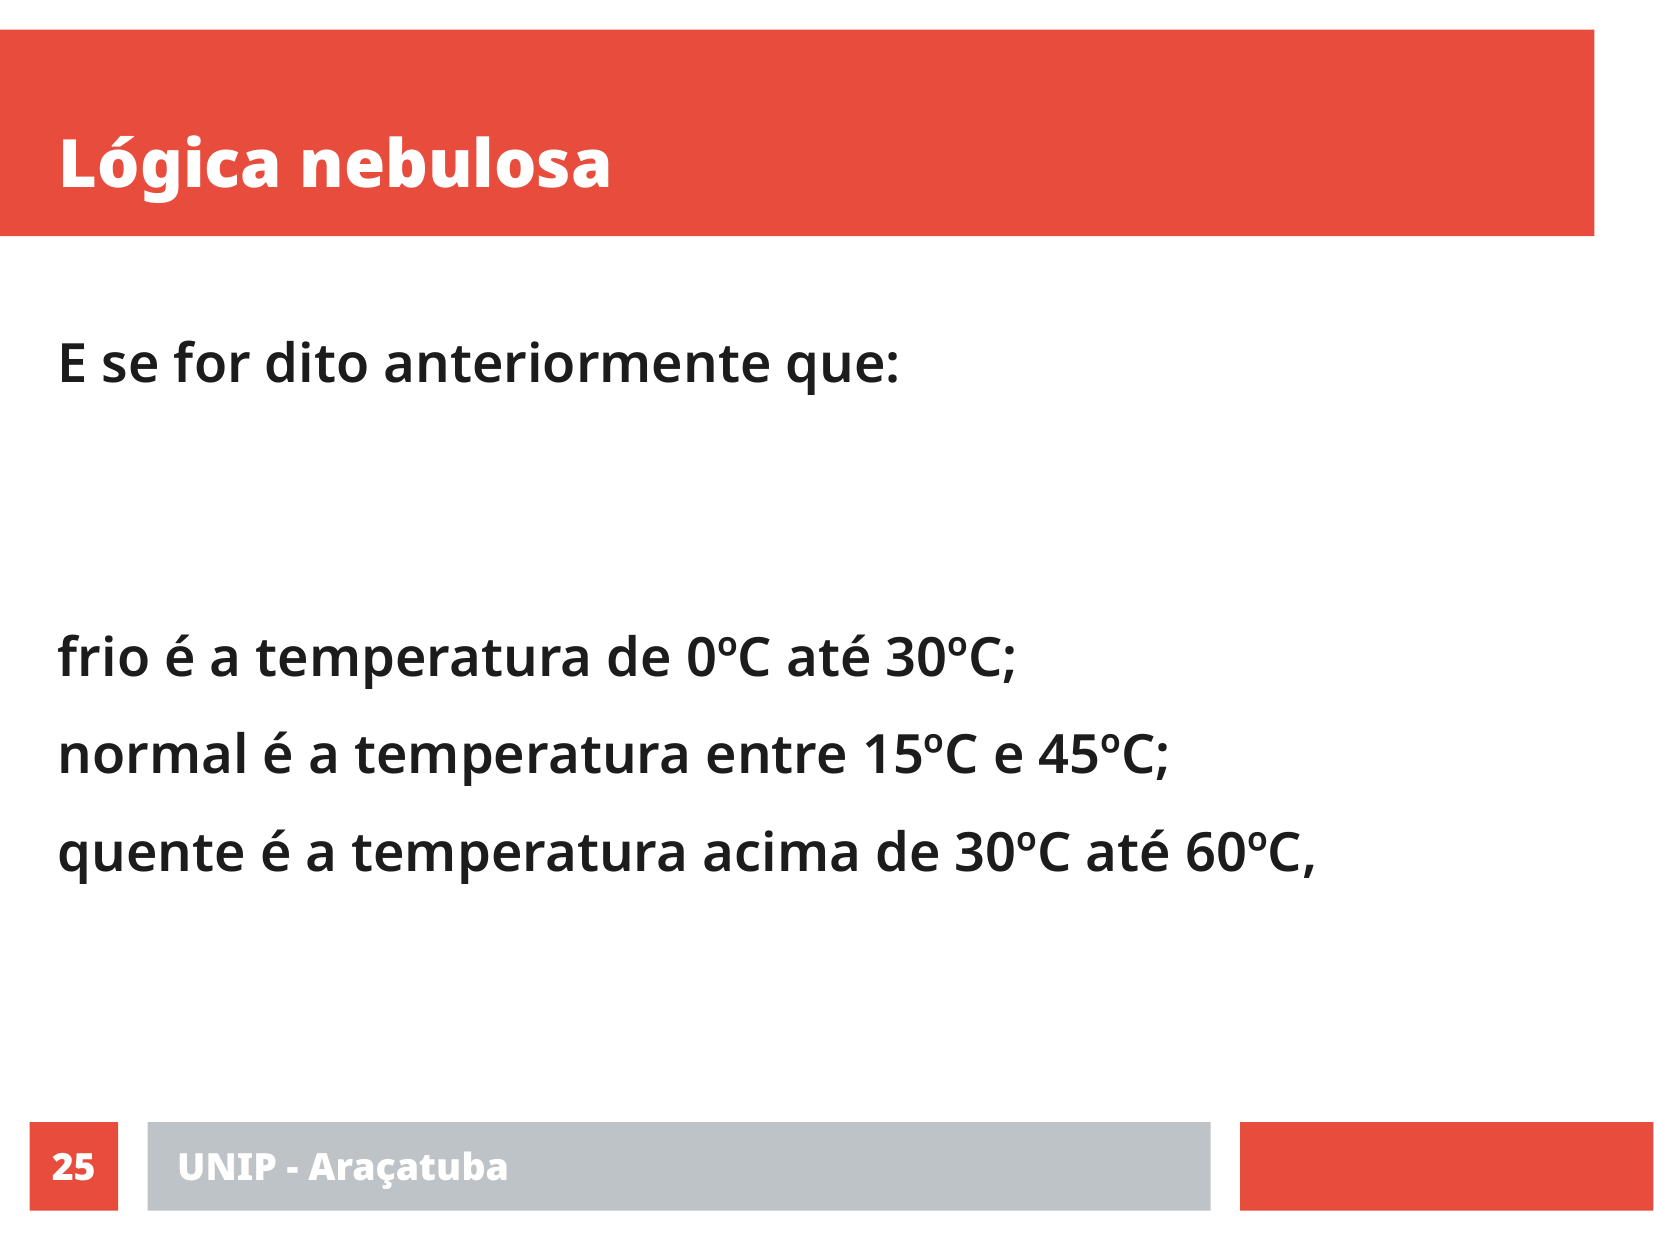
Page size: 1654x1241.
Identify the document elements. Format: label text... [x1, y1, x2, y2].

title Lógica nebulosa [59, 59, 1595, 207]
list E se for dito anteriormente que: frio é a temperatura de 0ºC até 30ºC; normal é a temperatura entre 15ºC e 45ºC; quente é a temperatura acima de 30ºC até 60ºC, [57, 324, 1564, 1093]
